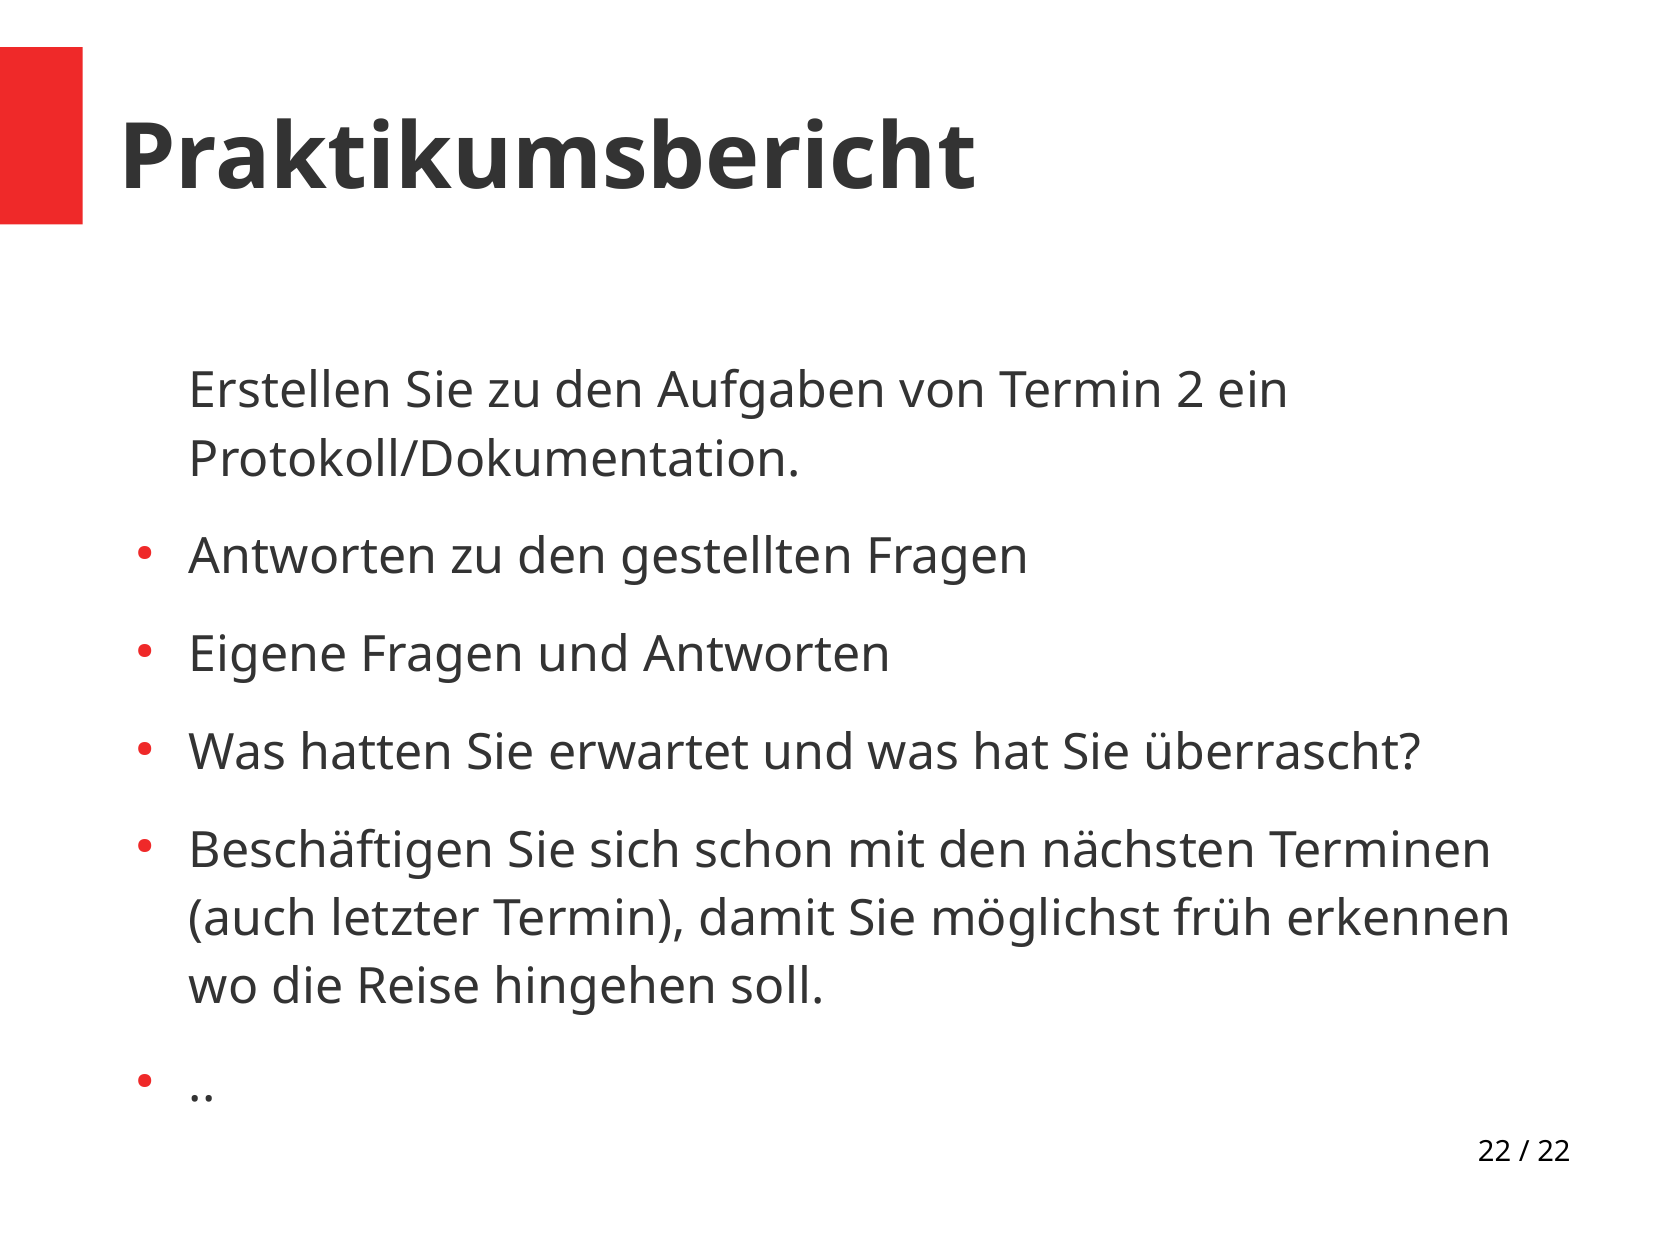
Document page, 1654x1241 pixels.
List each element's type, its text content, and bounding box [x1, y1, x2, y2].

list Erstellen Sie zu den Aufgaben von Termin 2 ein Protokoll/Dokumentation. Antworten zu den gestellten Fragen Eigene Fragen und Antworten Was hatten Sie erwartet und was hat Sie überrascht? Beschäftigen Sie sich schon mit den nächsten Terminen (auch letzter Termin), damit Sie möglichst früh erkennen wo die Reise hingehen soll. .. [118, 354, 1536, 1074]
title Praktikumsbericht [118, 49, 1571, 257]
